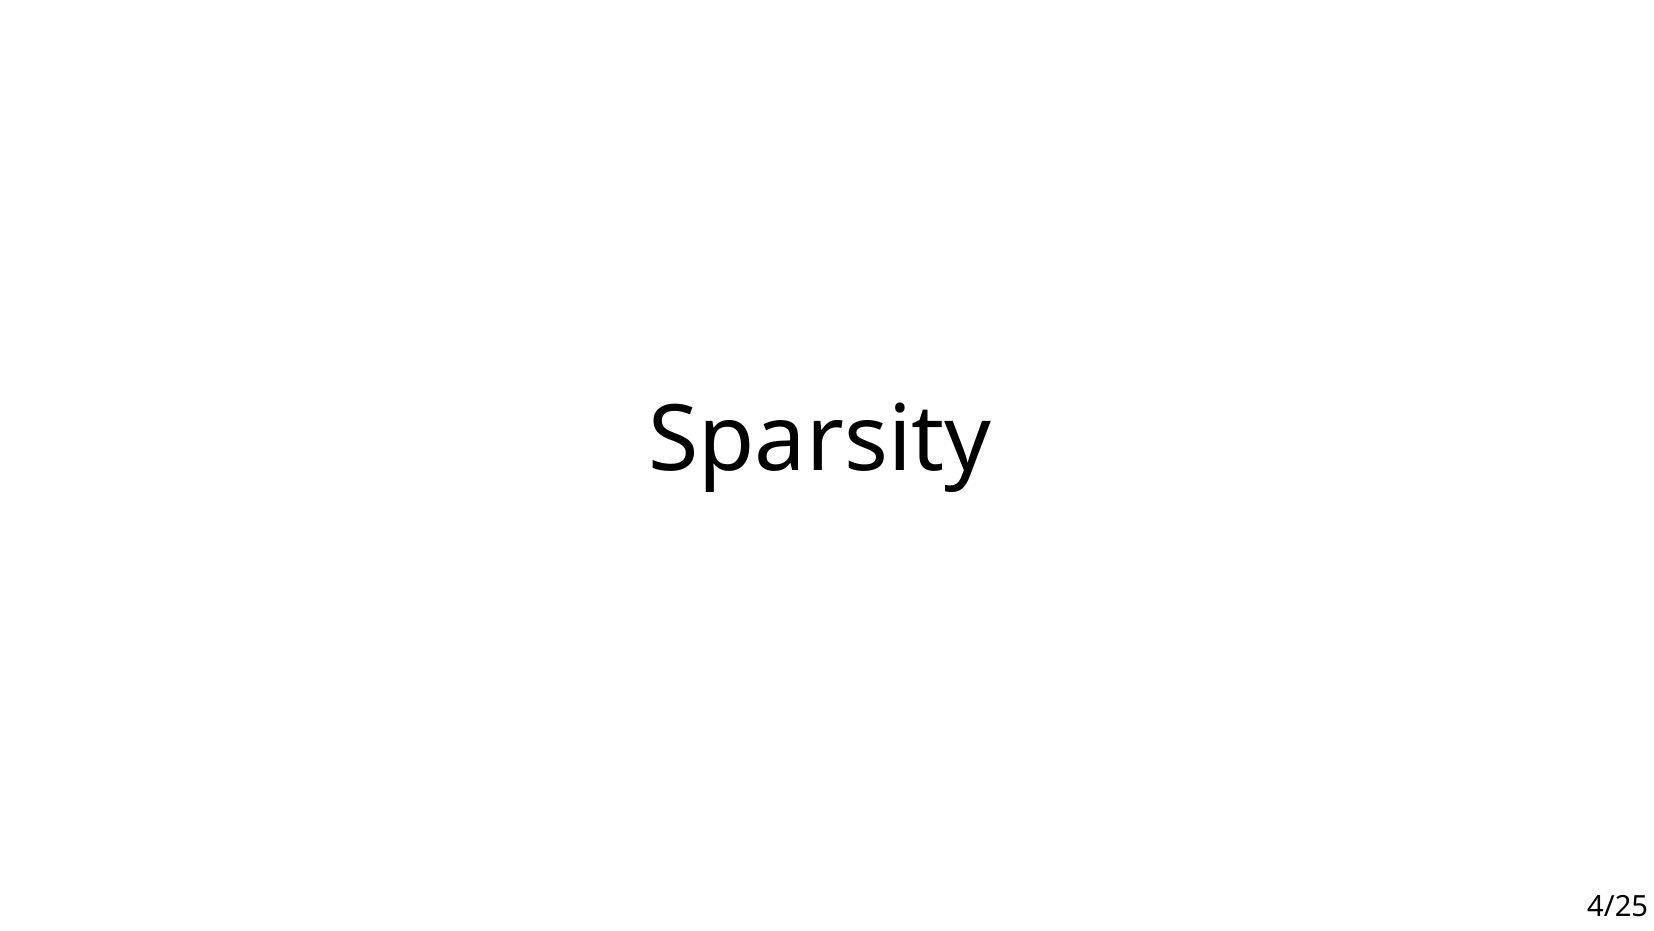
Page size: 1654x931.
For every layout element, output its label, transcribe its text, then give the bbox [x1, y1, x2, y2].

title Sparsity [75, 356, 1565, 513]
